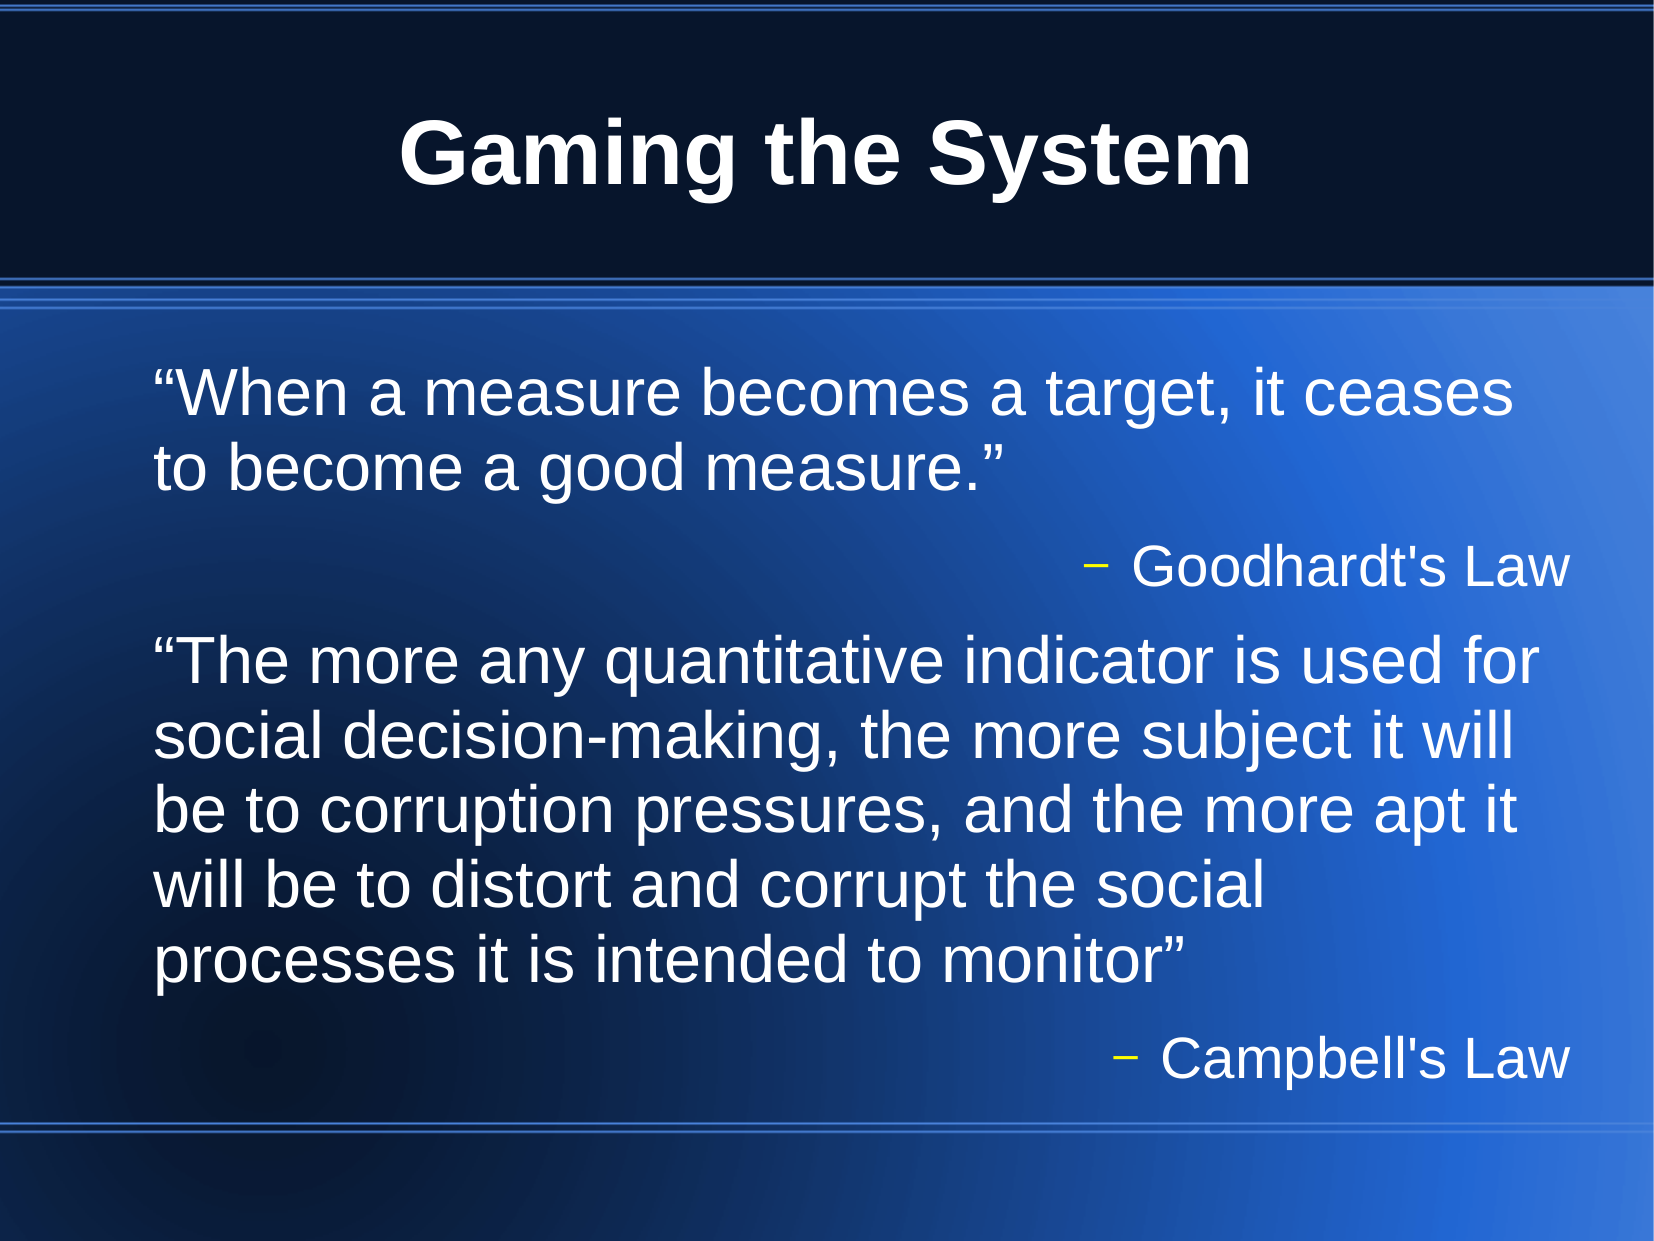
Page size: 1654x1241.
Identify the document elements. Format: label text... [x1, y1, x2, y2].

title Gaming the System [82, 49, 1571, 257]
list “When a measure becomes a target, it ceases to become a good measure.” Goodhardt's Law “The more any quantitative indicator is used for social decision-making, the more subject it will be to corruption pressures, and the more apt it will be to distort and corrupt the social processes it is intended to monitor” Campbell's Law [82, 355, 1571, 1091]
picture [0, 0, 1654, 1241]
